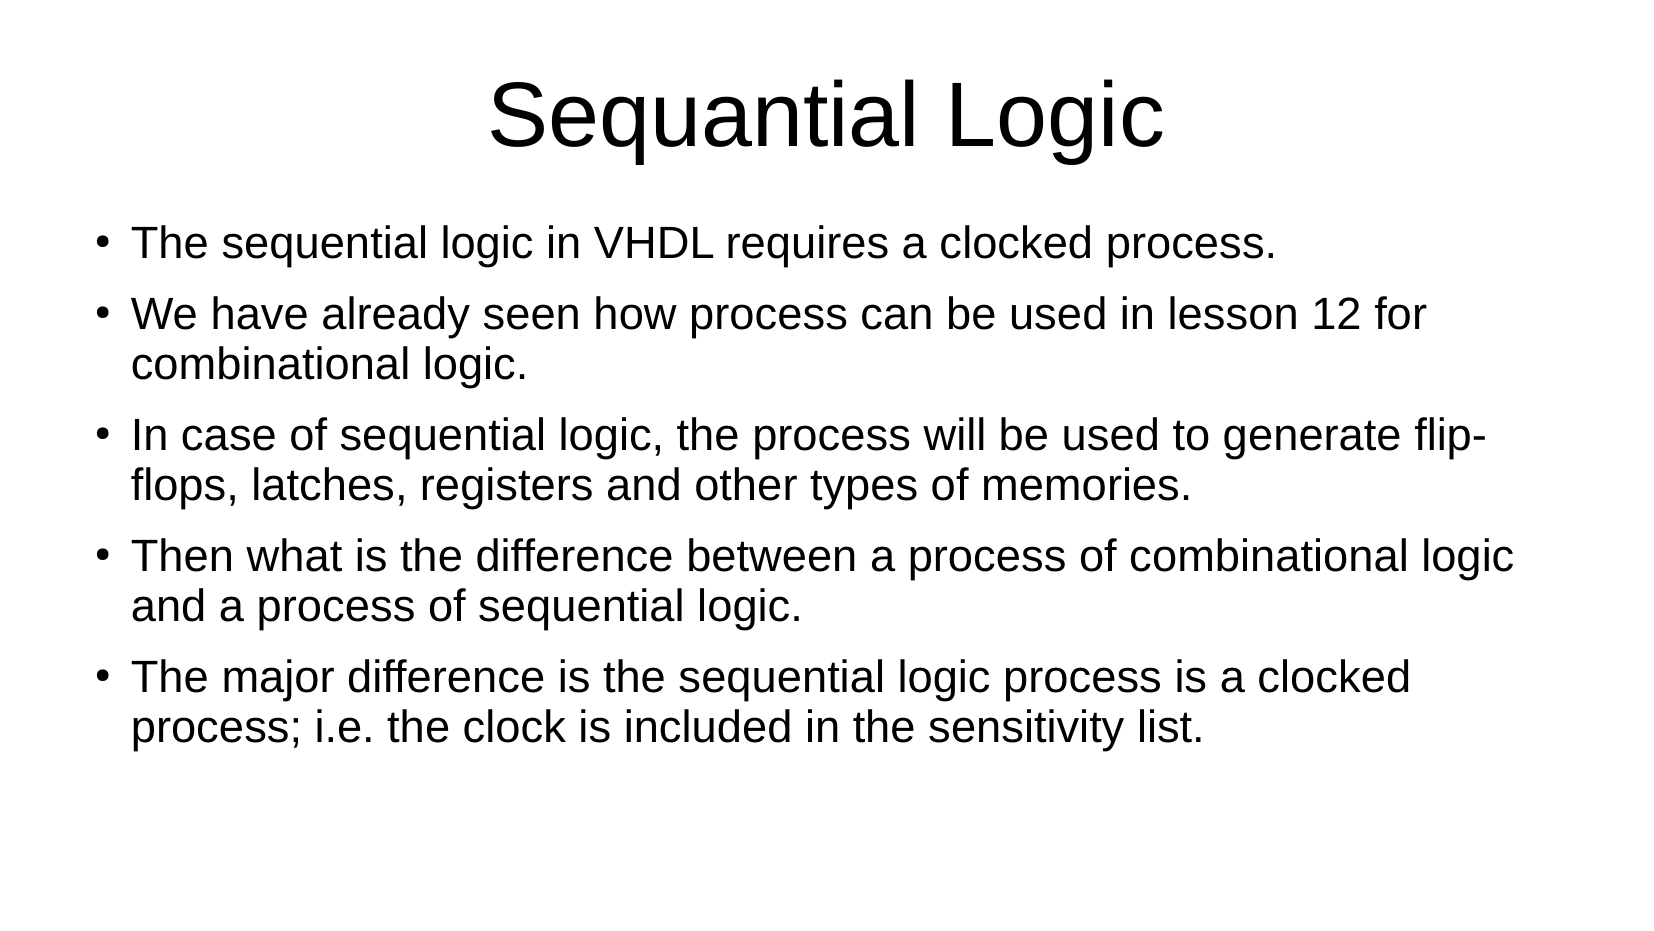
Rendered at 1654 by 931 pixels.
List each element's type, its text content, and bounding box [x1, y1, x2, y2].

list The sequential logic in VHDL requires a clocked process. We have already seen how process can be used in lesson 12 for combinational logic. In case of sequential logic, the process will be used to generate flip-flops, latches, registers and other types of memories. Then what is the difference between a process of combinational logic and a process of sequential logic. The major difference is the sequential logic process is a clocked process; i.e. the clock is included in the sensitivity list. [82, 217, 1571, 758]
title Sequantial Logic [82, 37, 1571, 193]
